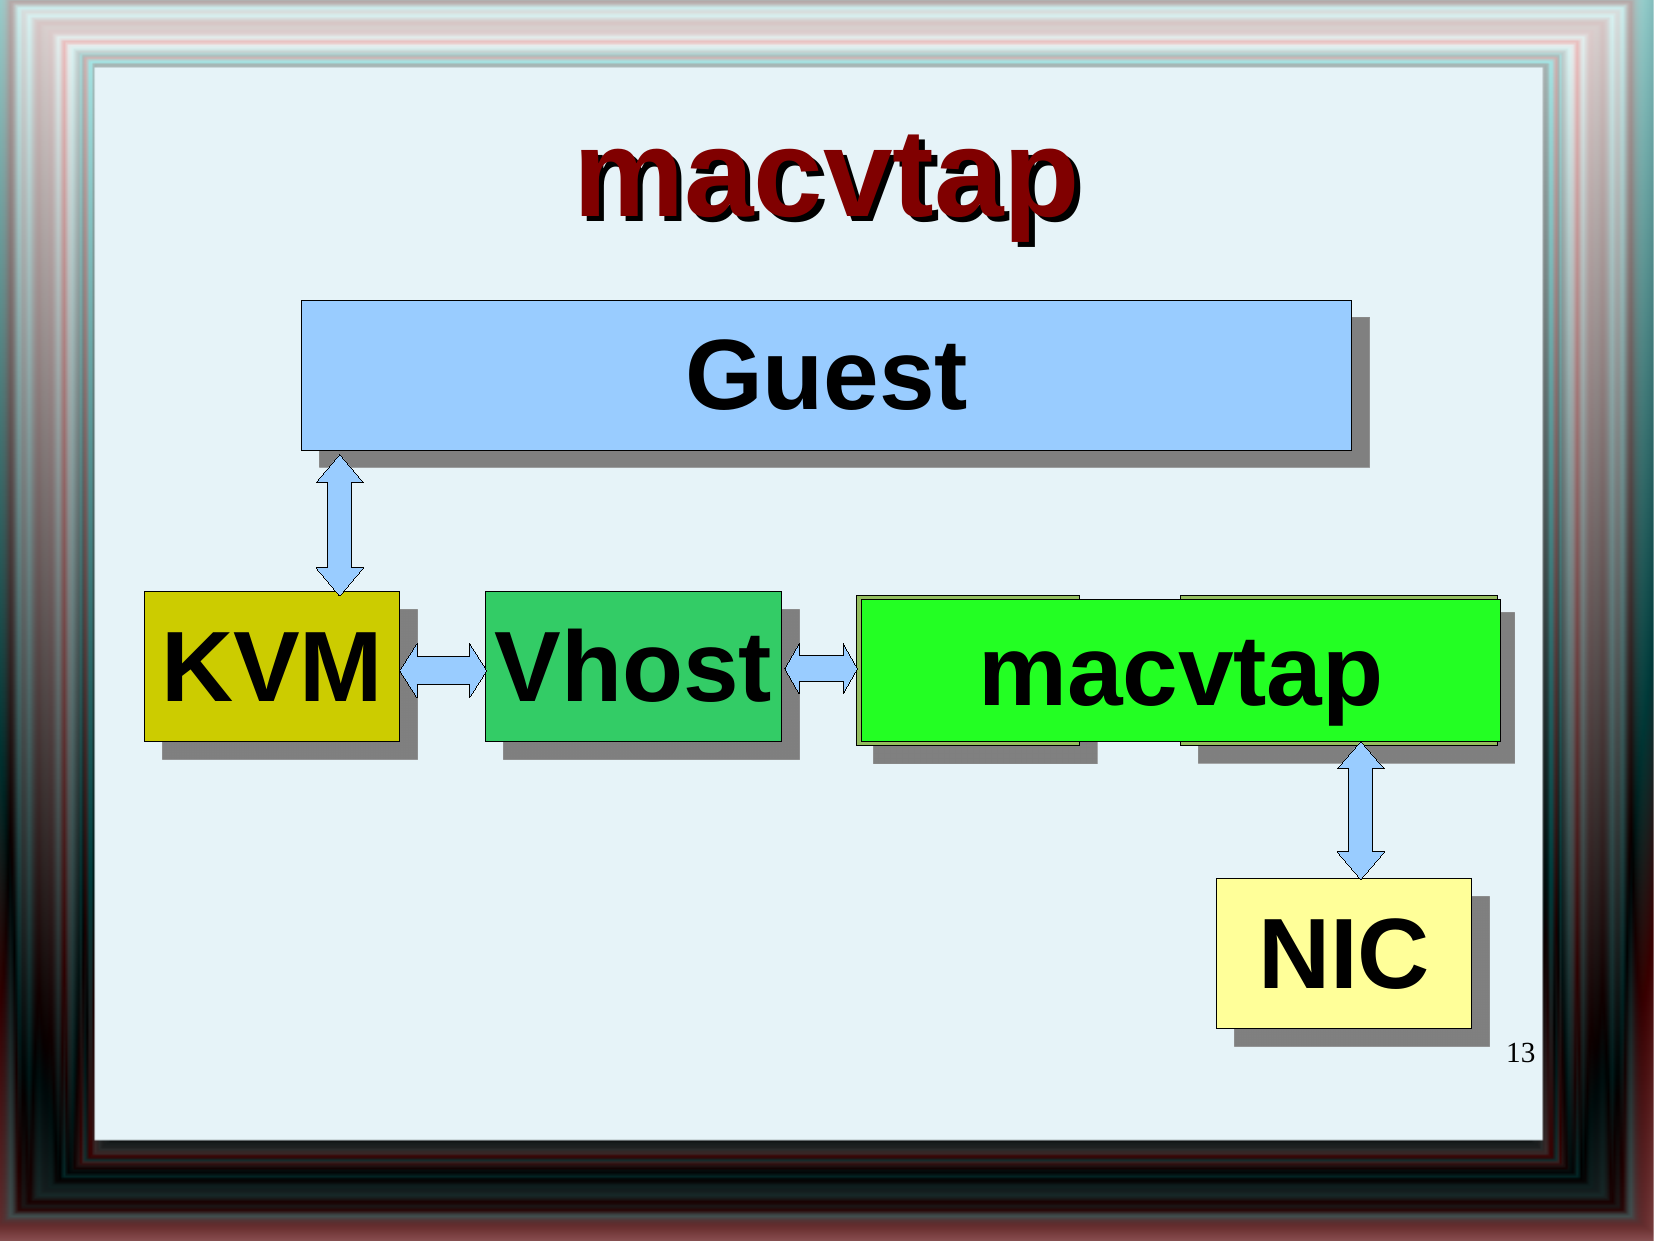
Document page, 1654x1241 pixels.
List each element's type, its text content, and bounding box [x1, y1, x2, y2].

text_box [784, 643, 858, 694]
text_box [316, 454, 364, 596]
text_box tap [856, 595, 1080, 746]
text_box [1337, 742, 1385, 880]
text_box bridge [1363, 742, 1498, 746]
text_box [399, 643, 487, 698]
text_box Vhost [485, 591, 782, 742]
picture [0, 0, 1654, 1241]
text_box bridge [1180, 742, 1359, 746]
text_box KVM [144, 591, 400, 742]
title macvtap [118, 88, 1536, 257]
text_box bridge [1180, 595, 1498, 599]
text_box NIC [1216, 878, 1472, 1029]
text_box Guest [301, 300, 1352, 451]
text_box macvtap [861, 599, 1501, 742]
